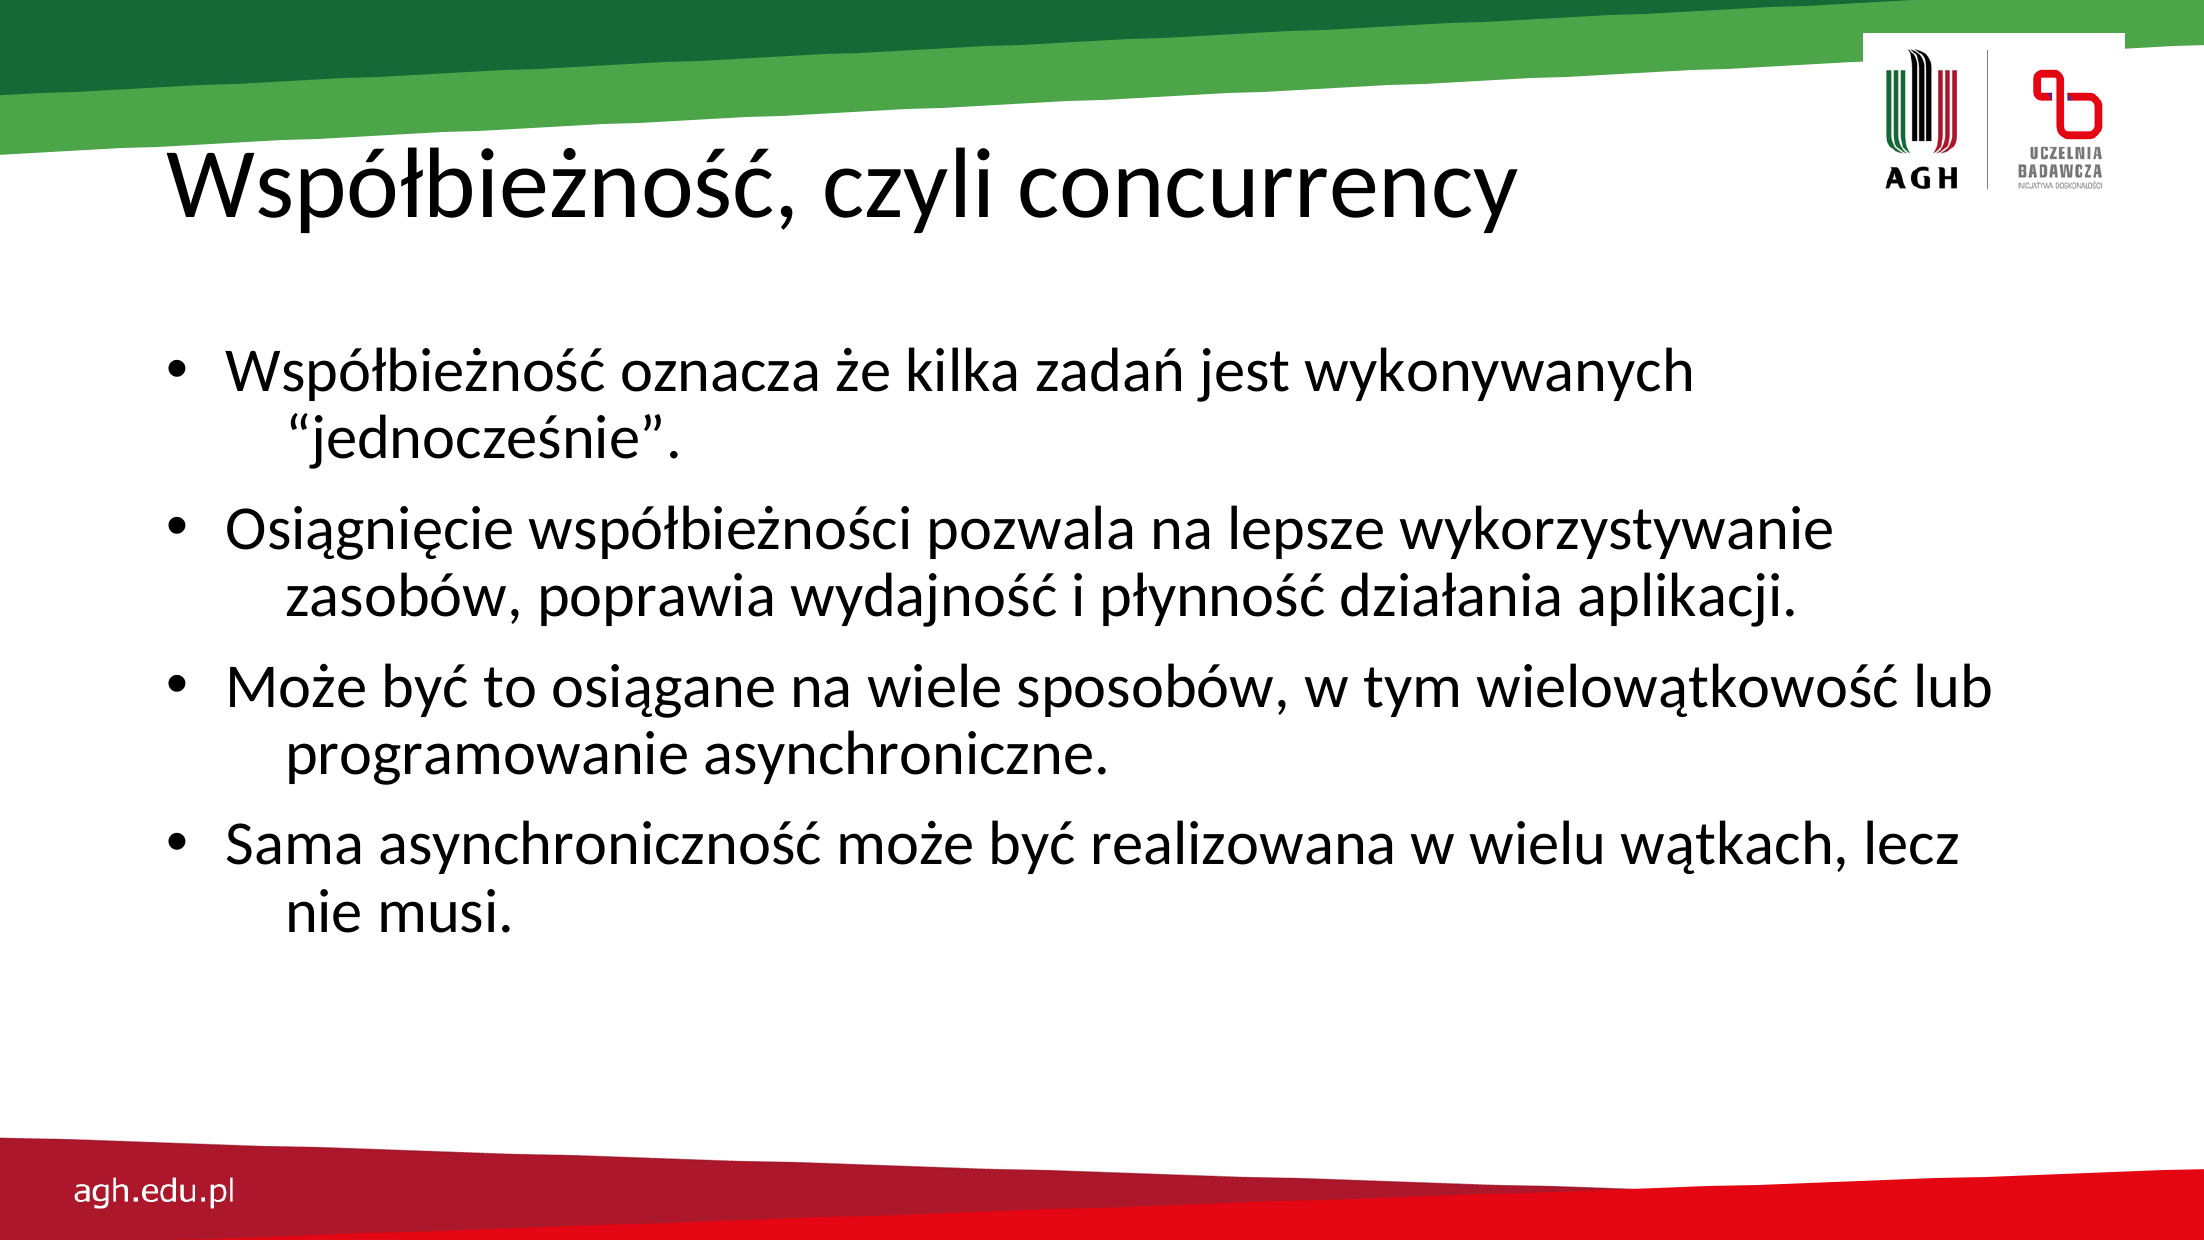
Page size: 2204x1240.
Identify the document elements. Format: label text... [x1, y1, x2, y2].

list Współbieżność oznacza że kilka zadań jest wykonywanych “jednocześnie”. Osiągnięcie współbieżności pozwala na lepsze wykorzystywanie zasobów, poprawia wydajność i płynność działania aplikacji. Może być to osiągane na wiele sposobów, w tym wielowątkowość lub programowanie asynchroniczne. Sama asynchroniczność może być realizowana w wielu wątkach, lecz nie musi. [151, 329, 2053, 1117]
title Współbieżność, czyli concurrency [151, 65, 2053, 306]
